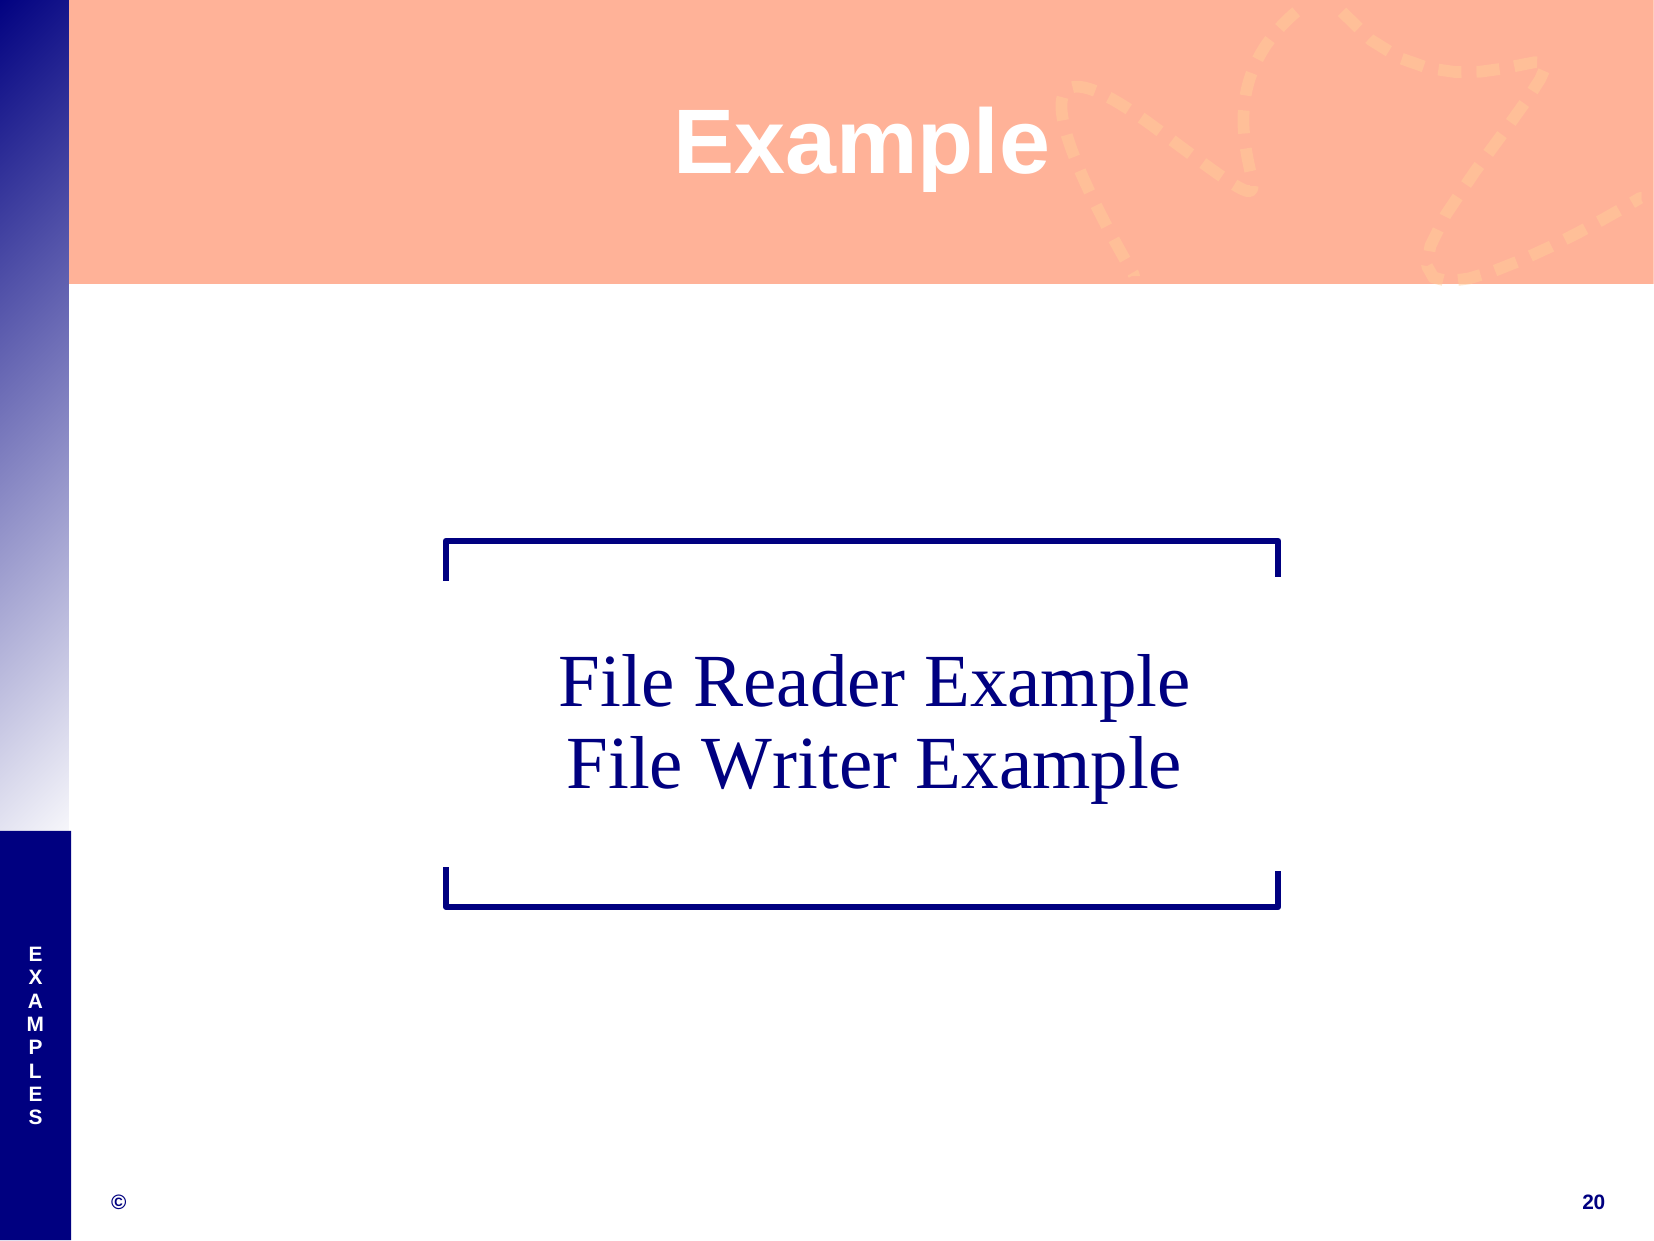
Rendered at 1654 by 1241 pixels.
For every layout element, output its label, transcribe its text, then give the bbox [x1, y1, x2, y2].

text_box File Reader Example File Writer Example [461, 513, 1263, 931]
title Example [70, 37, 1654, 246]
text_box E X A M P L E S [0, 831, 71, 1241]
